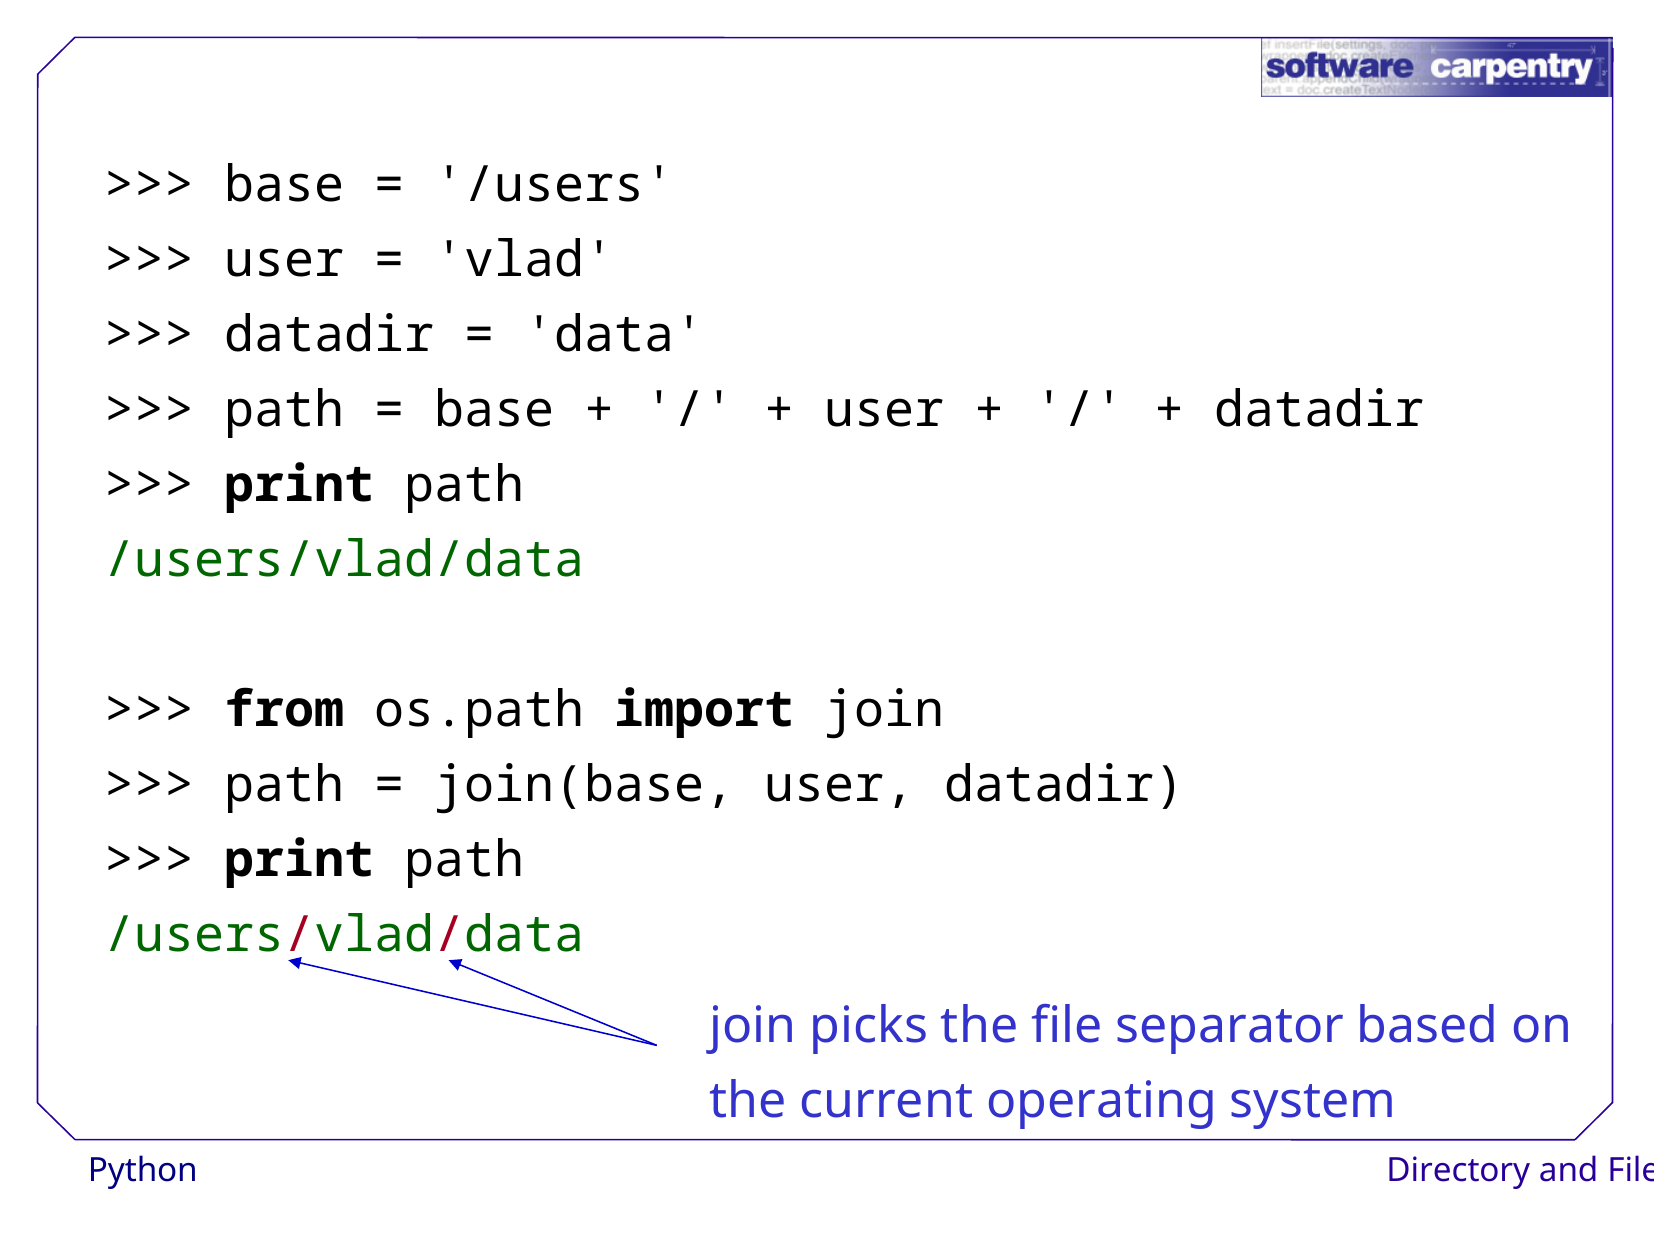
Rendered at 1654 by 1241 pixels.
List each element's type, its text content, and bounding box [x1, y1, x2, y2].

text_box >>> base = '/users' >>> user = 'vlad' >>> datadir = 'data' >>> path = base + '/' + user + '/' + datadir >>> print path /users/vlad/data >>> from os.path import join >>> path = join(base, user, datadir) >>> print path /users/vlad/data [89, 128, 1512, 1037]
text_box join picks the file separator based on the current operating system [694, 969, 1413, 1065]
picture [1261, 39, 1613, 97]
